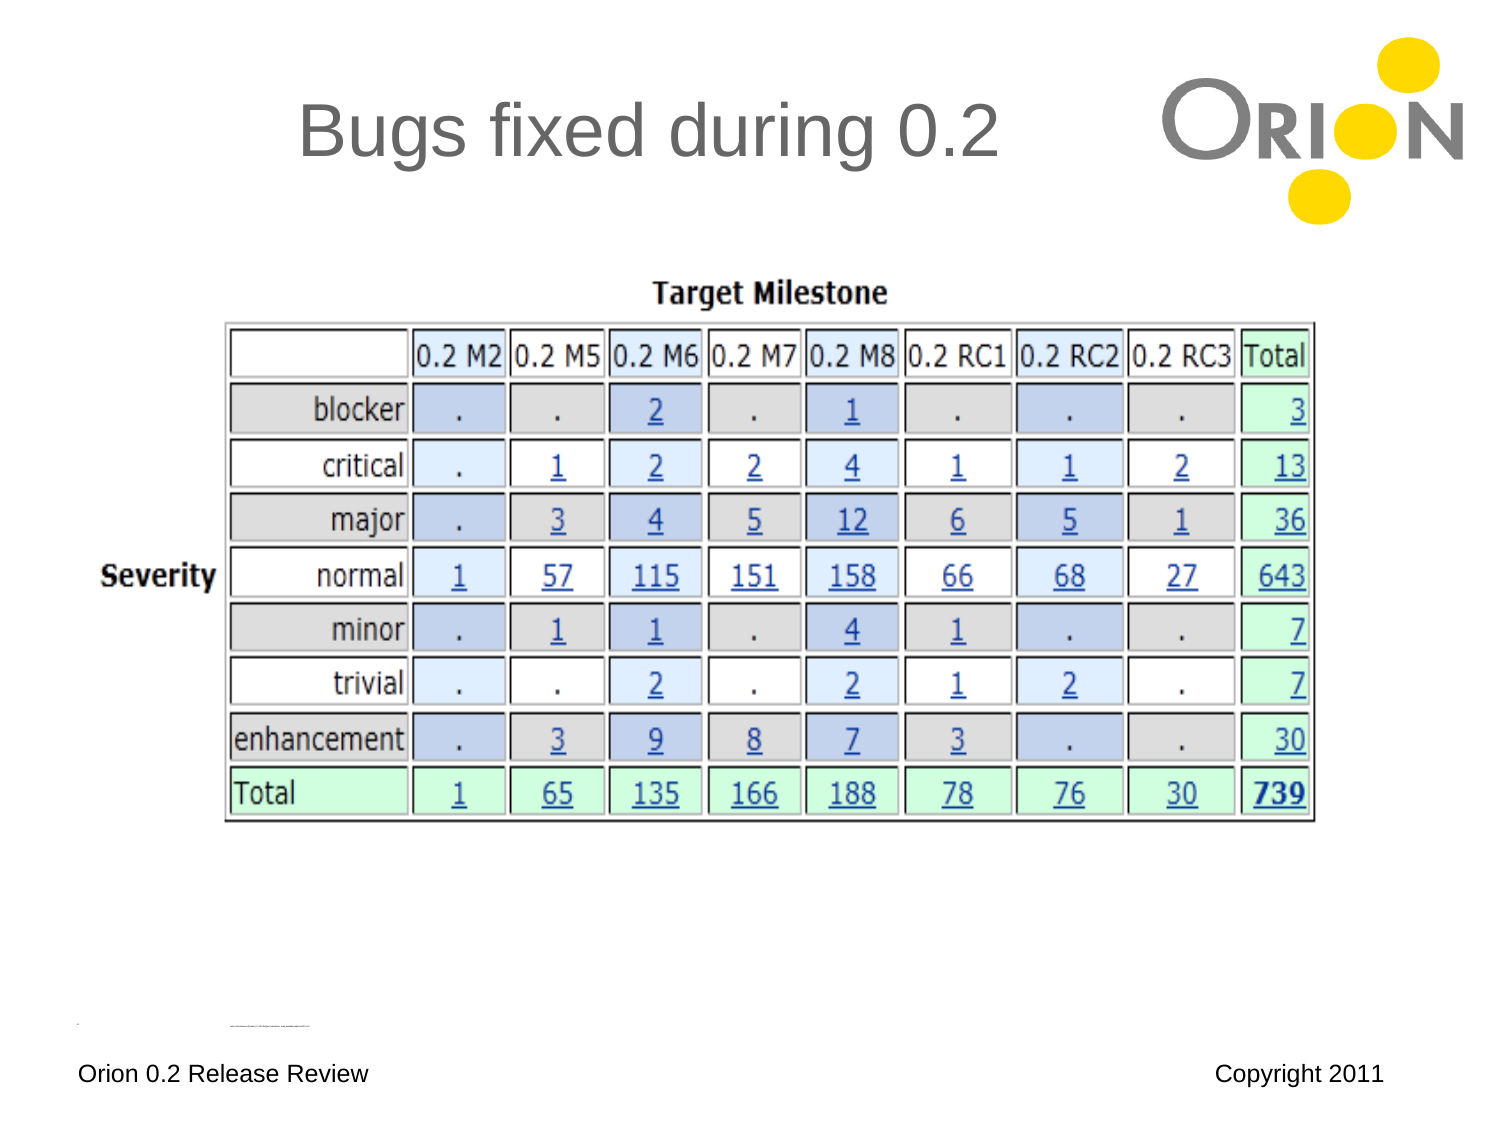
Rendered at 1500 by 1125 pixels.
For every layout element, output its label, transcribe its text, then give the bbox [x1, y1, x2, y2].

picture [1201, 37, 1463, 225]
title Bugs fixed during 0.2 [99, 37, 1201, 226]
picture [71, 262, 1351, 863]
